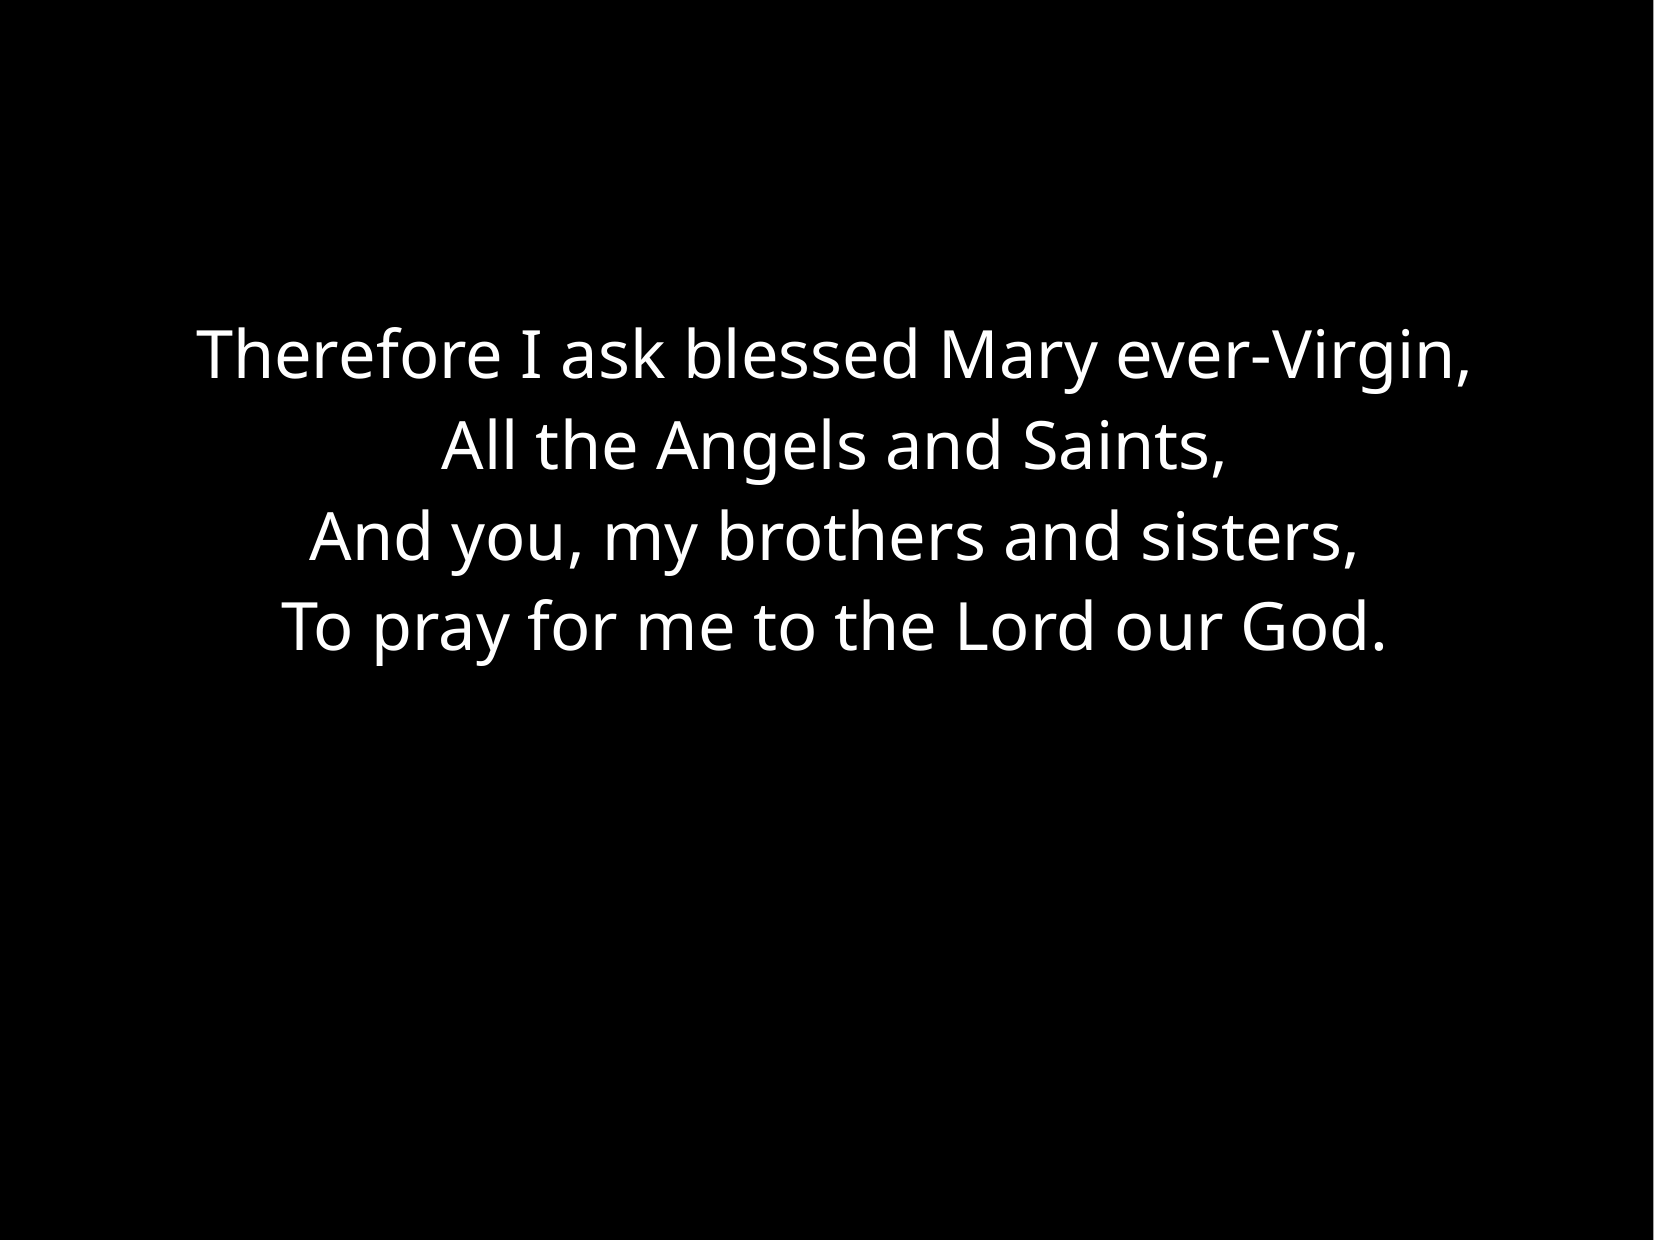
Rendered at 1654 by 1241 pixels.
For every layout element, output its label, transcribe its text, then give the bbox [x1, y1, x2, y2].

list Therefore I ask blessed Mary ever-Virgin, All the Angels and Saints, And you, my brothers and sisters, To pray for me to the Lord our God. [0, 307, 1654, 1241]
